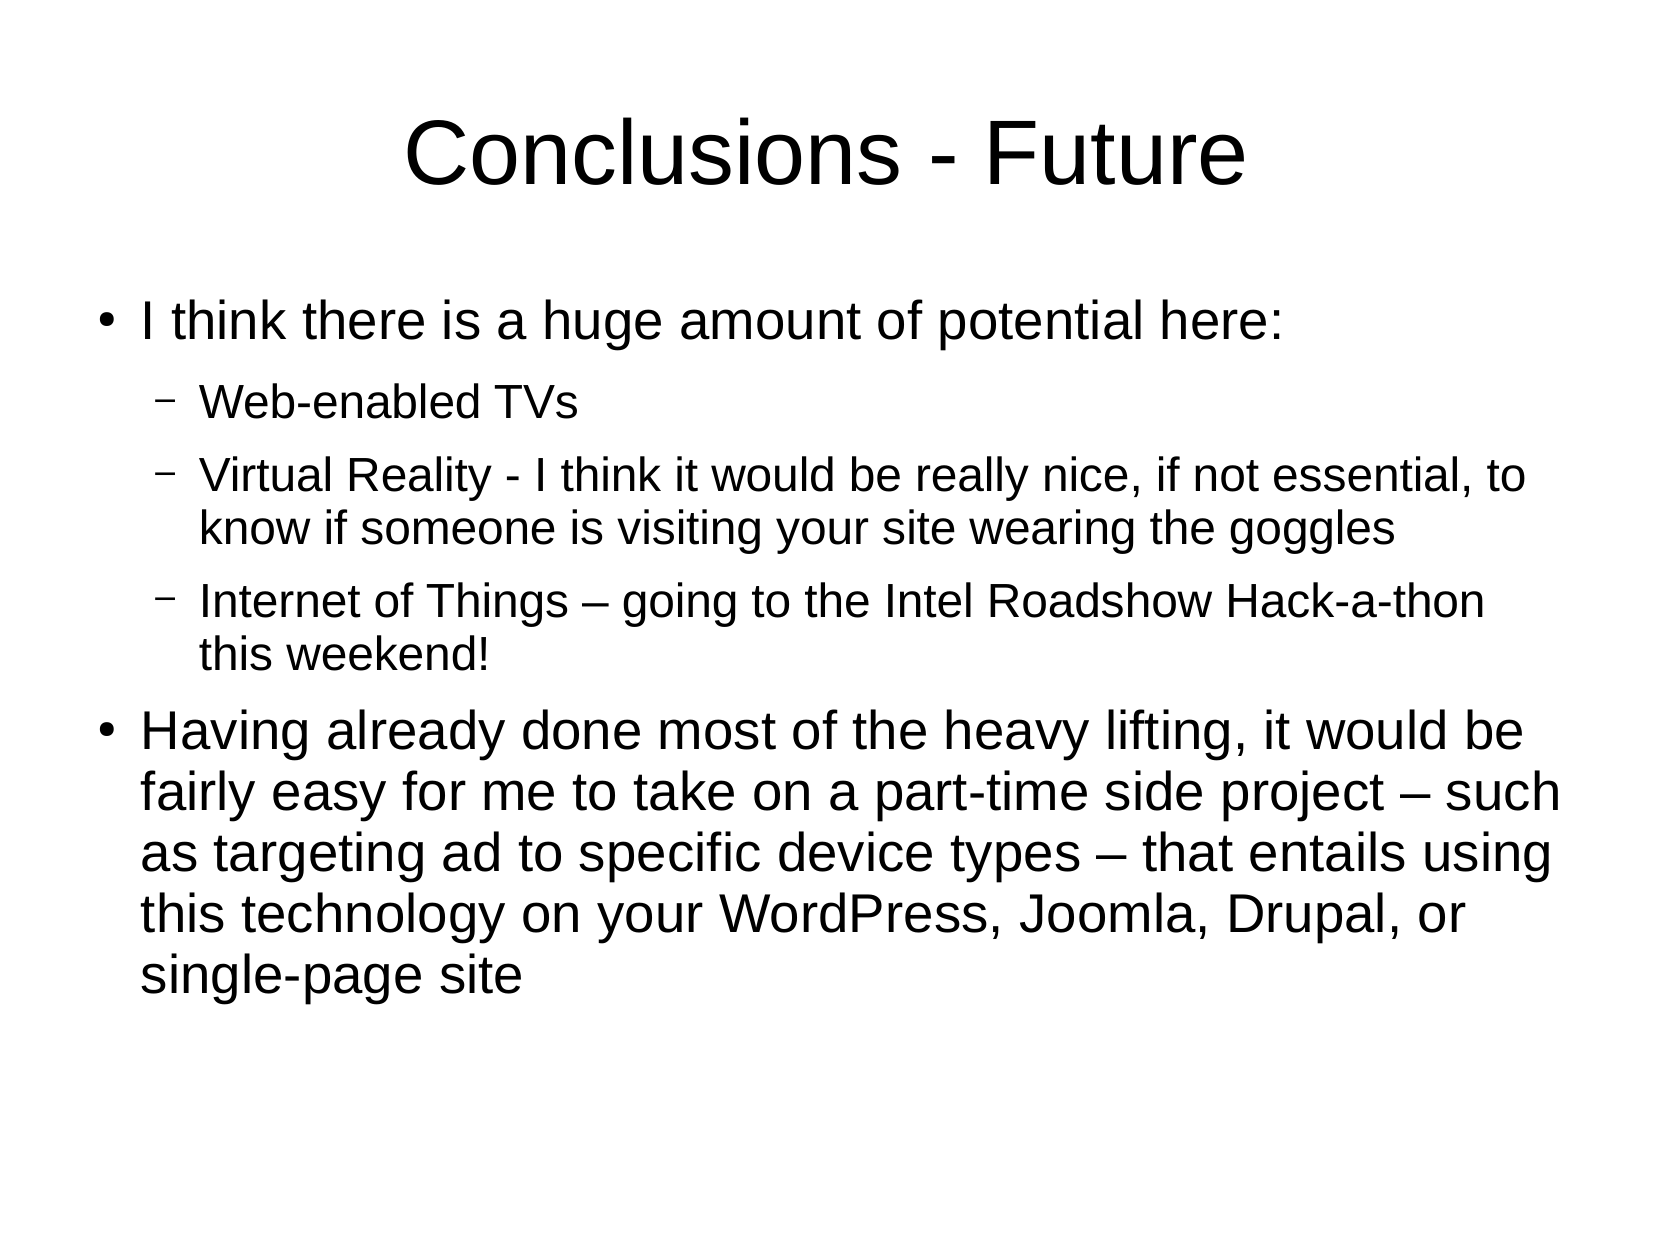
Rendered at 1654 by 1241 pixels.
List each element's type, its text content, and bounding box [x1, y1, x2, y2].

title Conclusions - Future [82, 49, 1571, 257]
list I think there is a huge amount of potential here: Web-enabled TVs Virtual Reality - I think it would be really nice, if not essential, to know if someone is visiting your site wearing the goggles Internet of Things – going to the Intel Roadshow Hack-a-thon this weekend! Having already done most of the heavy lifting, it would be fairly easy for me to take on a part-time side project – such as targeting ad to specific device types – that entails using this technology on your WordPress, Joomla, Drupal, or single-page site [82, 290, 1571, 1010]
